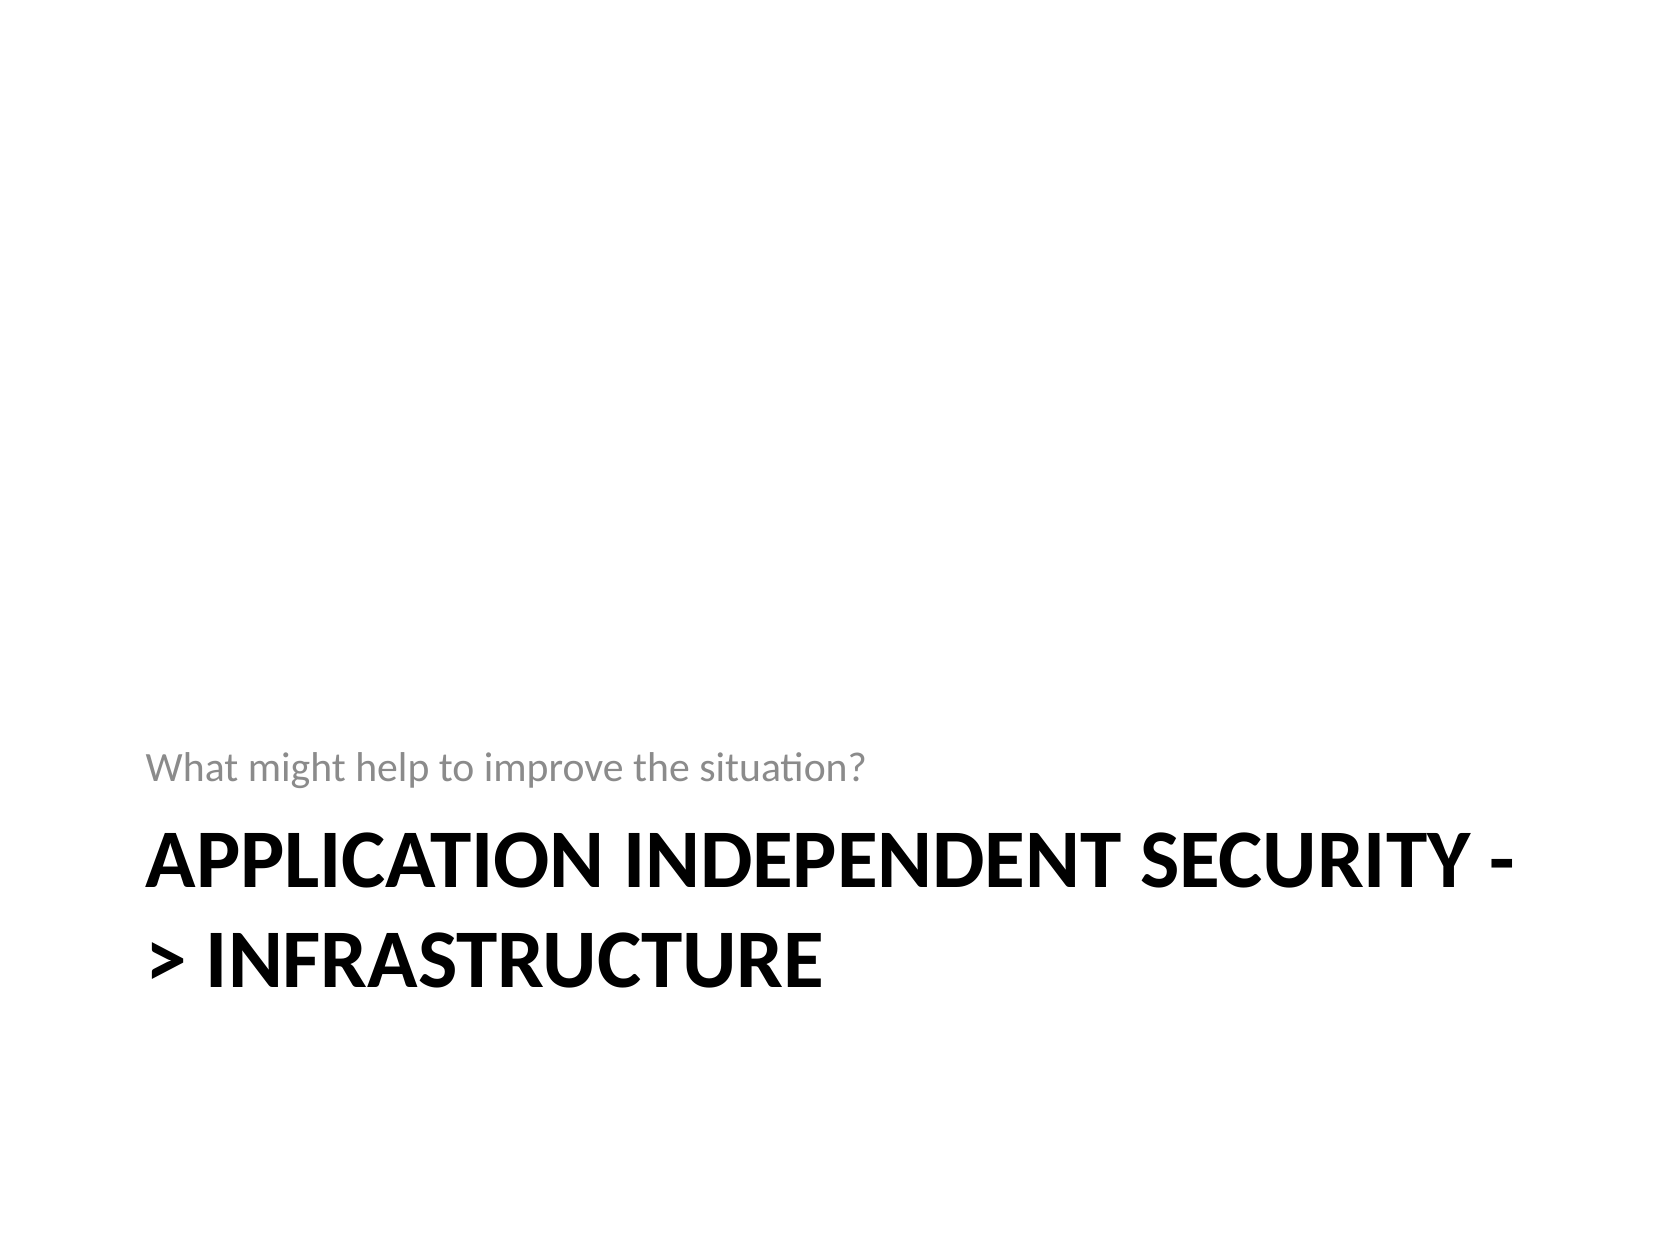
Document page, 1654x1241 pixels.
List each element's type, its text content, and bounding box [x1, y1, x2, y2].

title Application Independent Security -> Infrastructure [130, 797, 1537, 1044]
list What might help to improve the situation? [130, 525, 1537, 797]
